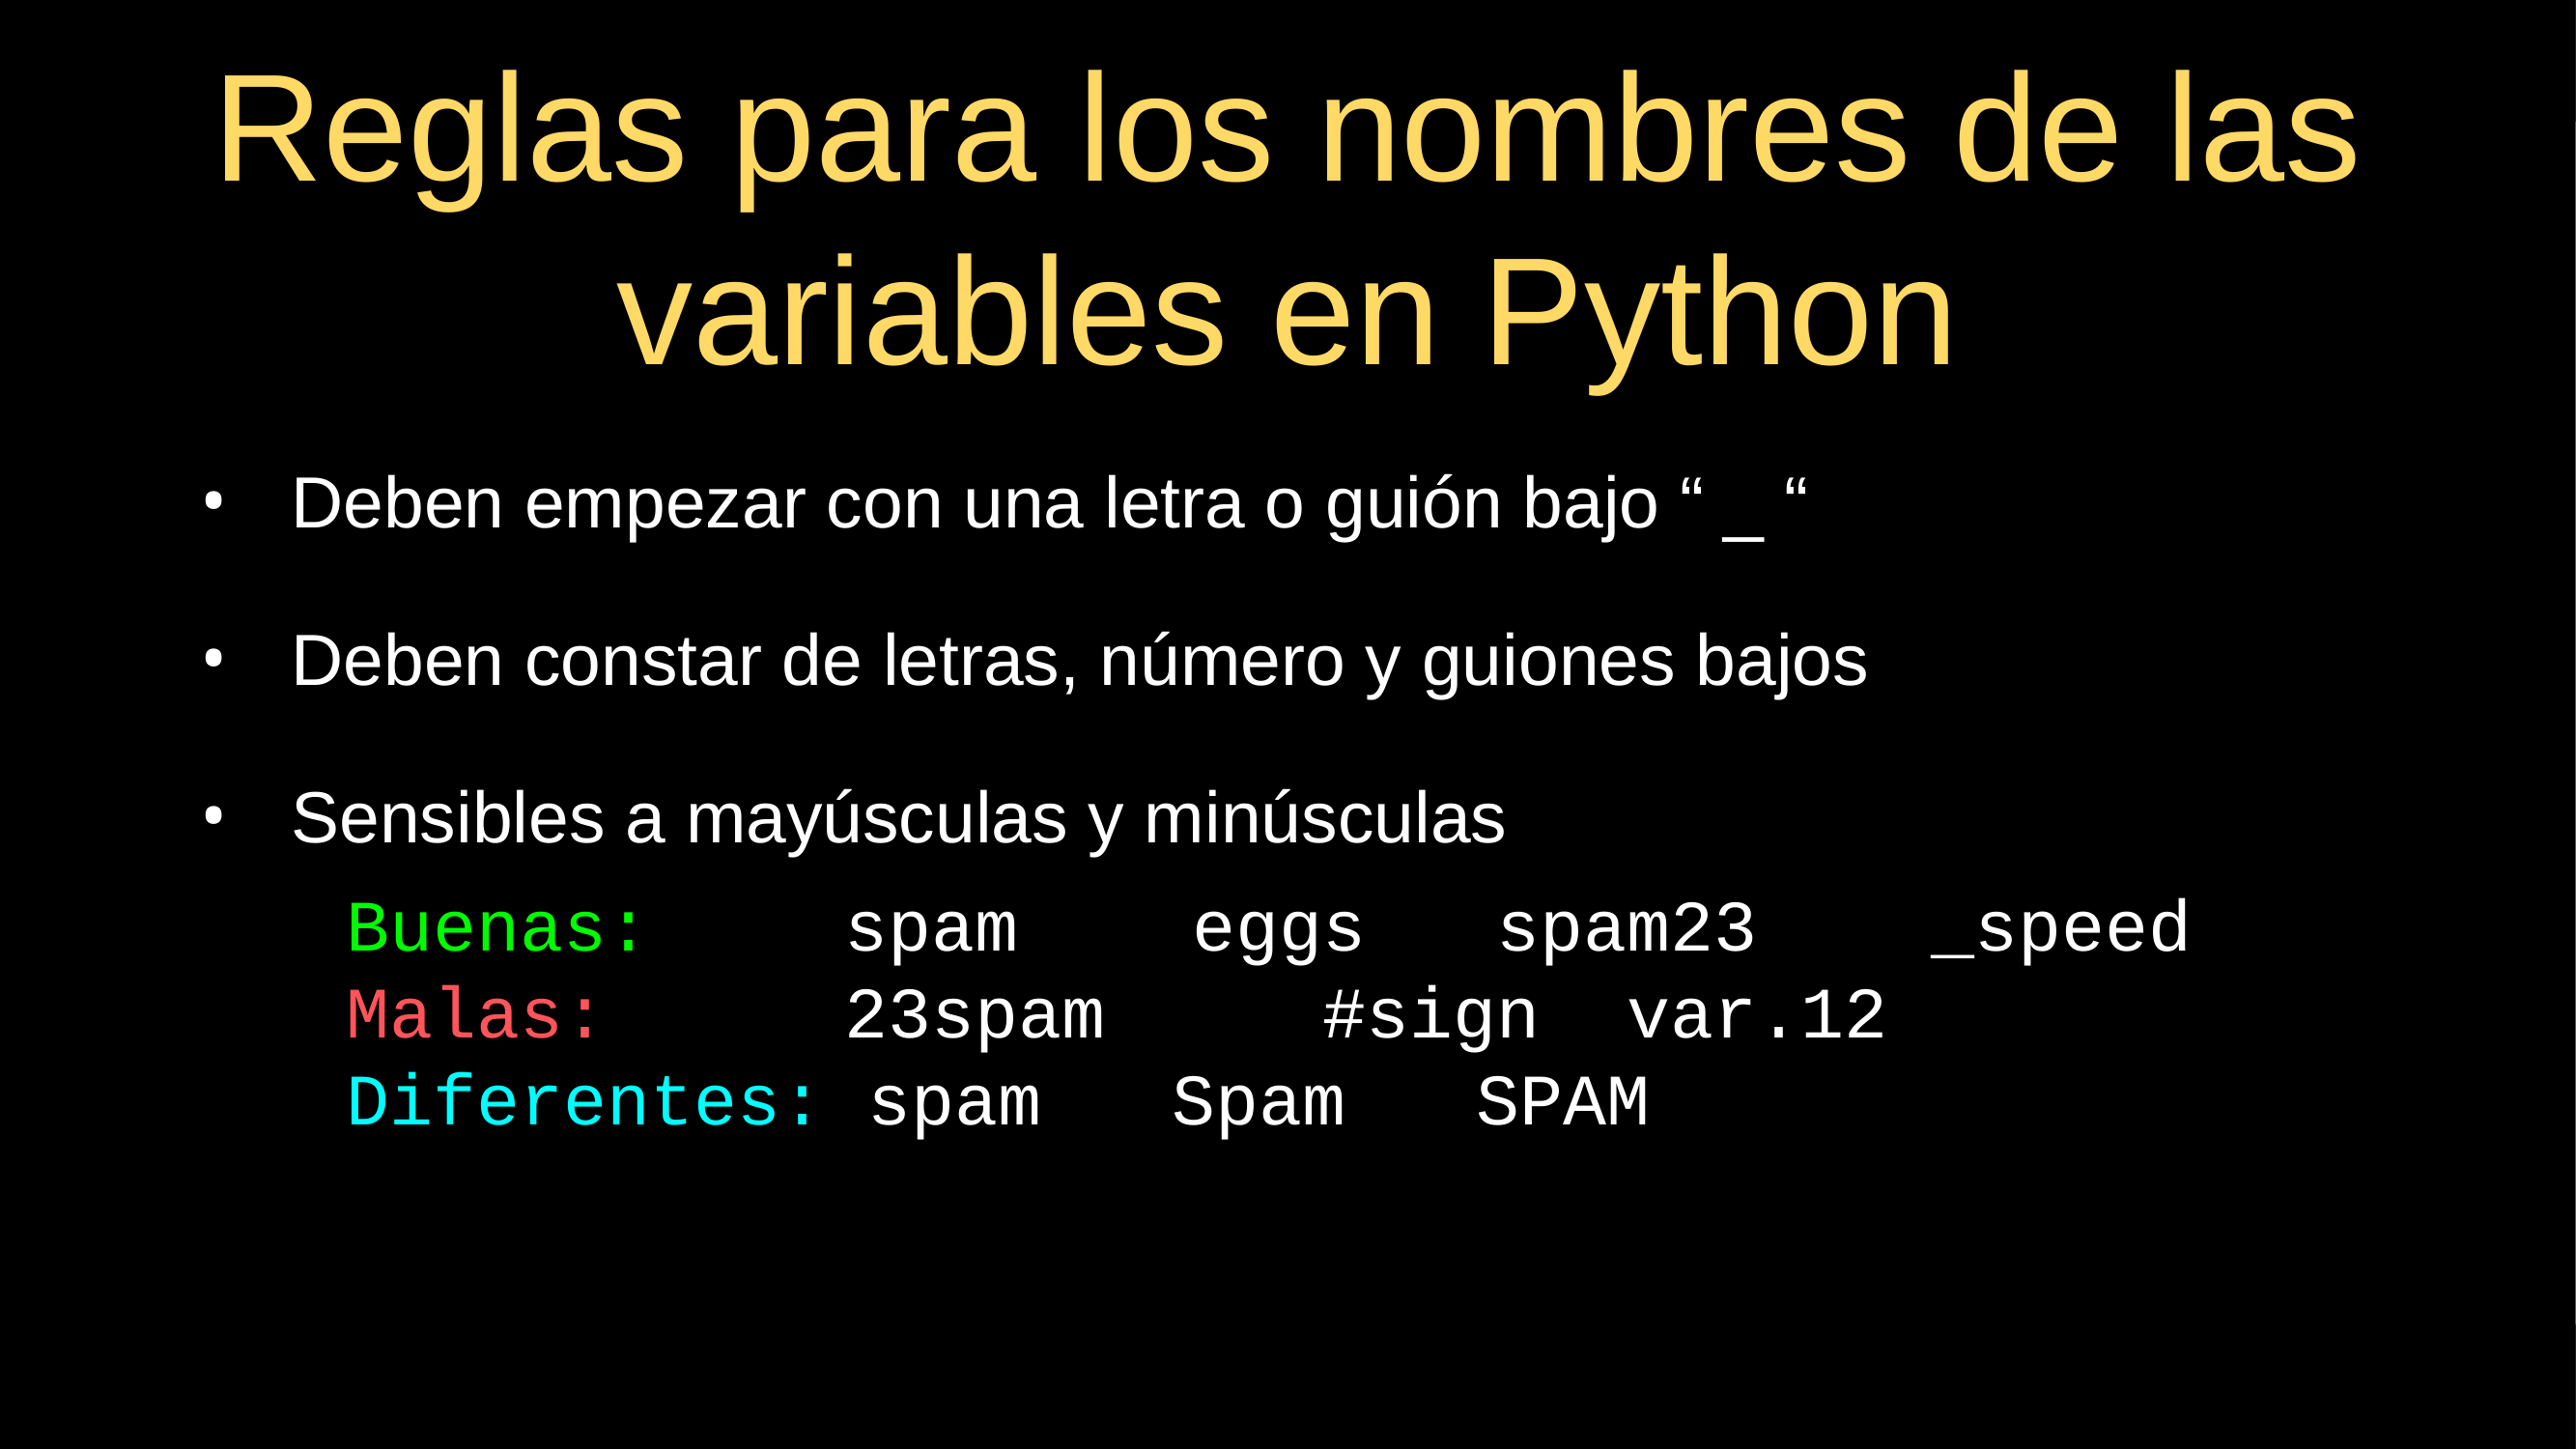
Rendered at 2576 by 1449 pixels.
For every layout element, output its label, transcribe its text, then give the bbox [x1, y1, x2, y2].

text_box Buenas: spam eggs spam23 _speed Malas: 23spam #sign var.12 Diferentes: spam Spam SPAM [331, 871, 2207, 1148]
title Reglas para los nombres de las variables en Python [128, 124, 2448, 300]
list Deben empezar con una letra o guión bajo “ _ “ Deben constar de letras, número y guiones bajos Sensibles a mayúsculas y minúsculas [134, 451, 2453, 948]
